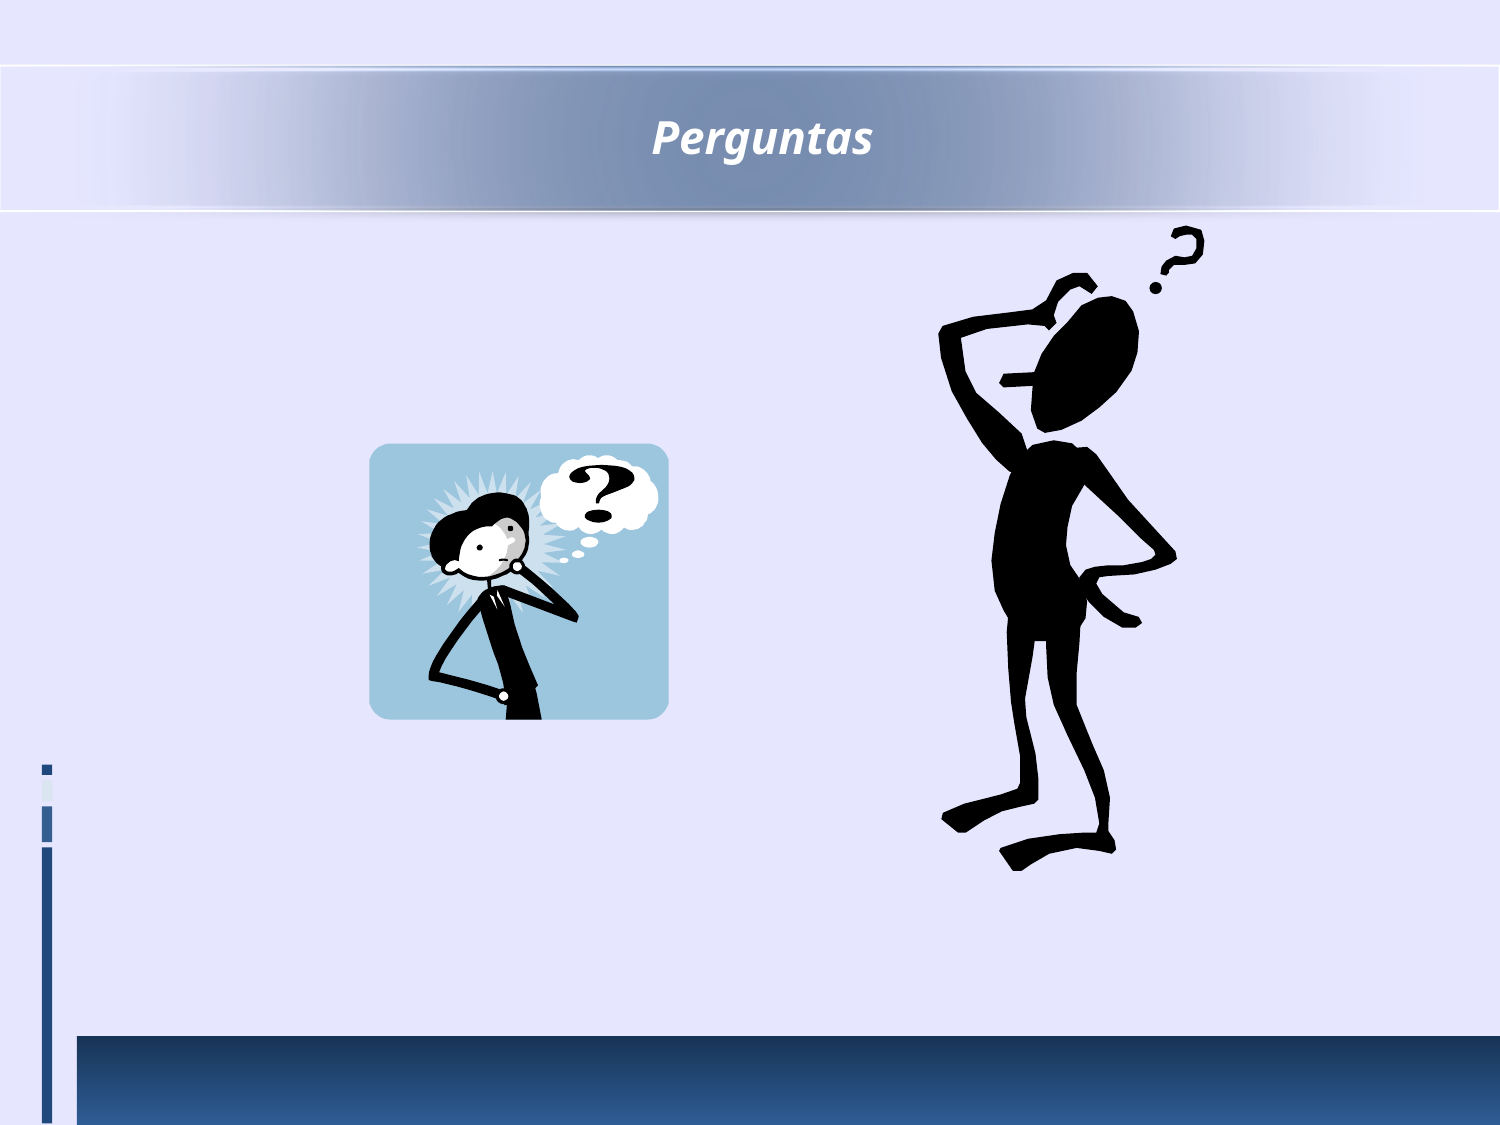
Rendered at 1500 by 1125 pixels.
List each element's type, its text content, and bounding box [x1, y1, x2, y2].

picture [0, 58, 1500, 871]
picture [368, 442, 670, 721]
text_box Perguntas [194, 101, 1331, 172]
